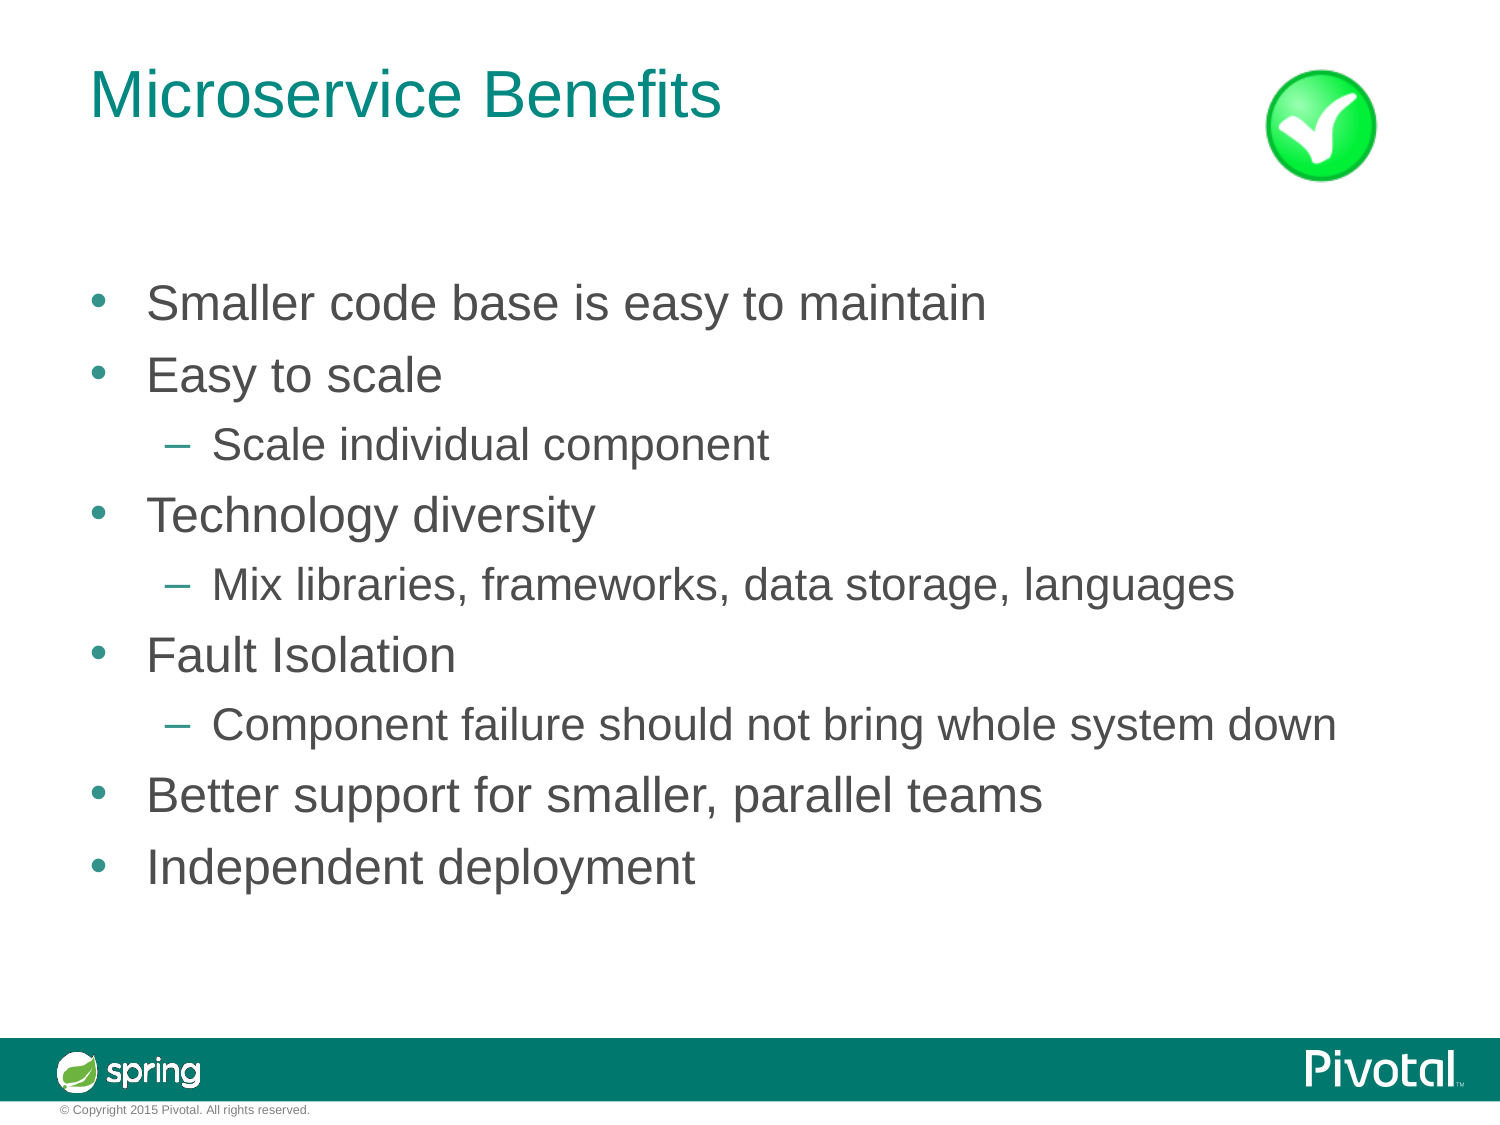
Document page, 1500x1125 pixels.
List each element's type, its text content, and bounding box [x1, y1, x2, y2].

picture [1260, 64, 1383, 188]
picture [32, 1041, 210, 1103]
picture [1306, 1050, 1464, 1087]
list Smaller code base is easy to maintain Easy to scale Scale individual component Technology diversity Mix libraries, frameworks, data storage, languages Fault Isolation Component failure should not bring whole system down Better support for smaller, parallel teams Independent deployment [75, 262, 1426, 1013]
title Microservice Benefits [75, 37, 1426, 225]
